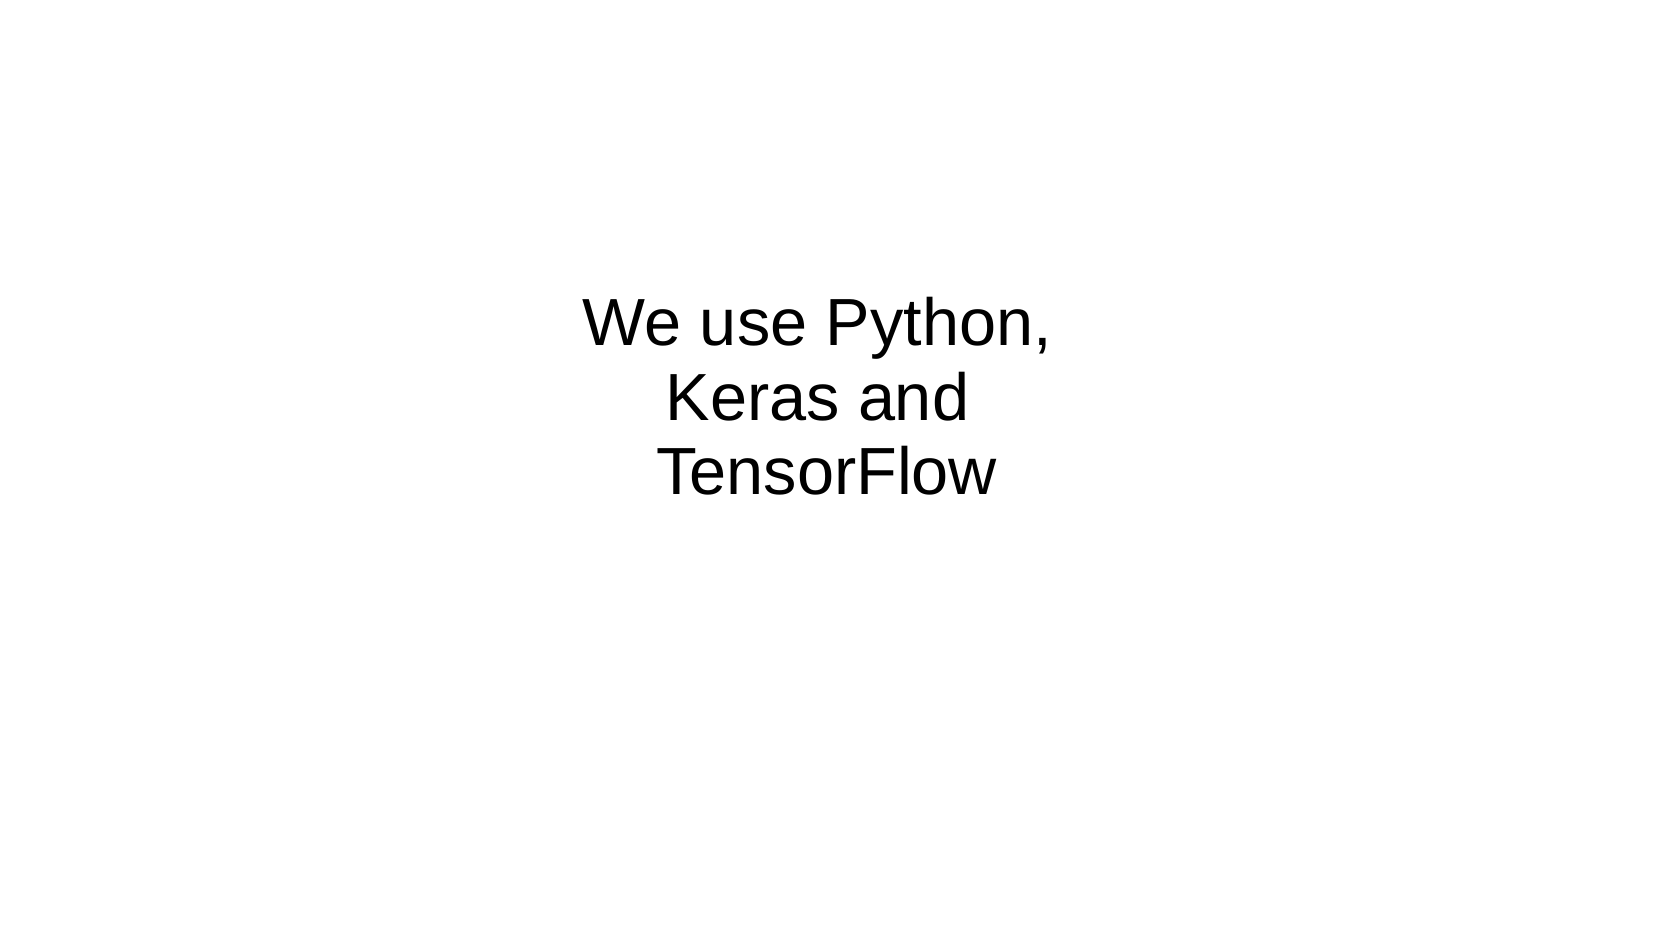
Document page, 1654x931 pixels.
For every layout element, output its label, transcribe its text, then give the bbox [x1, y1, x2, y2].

subtitle We use Python, Keras and TensorFlow [82, 37, 1571, 757]
